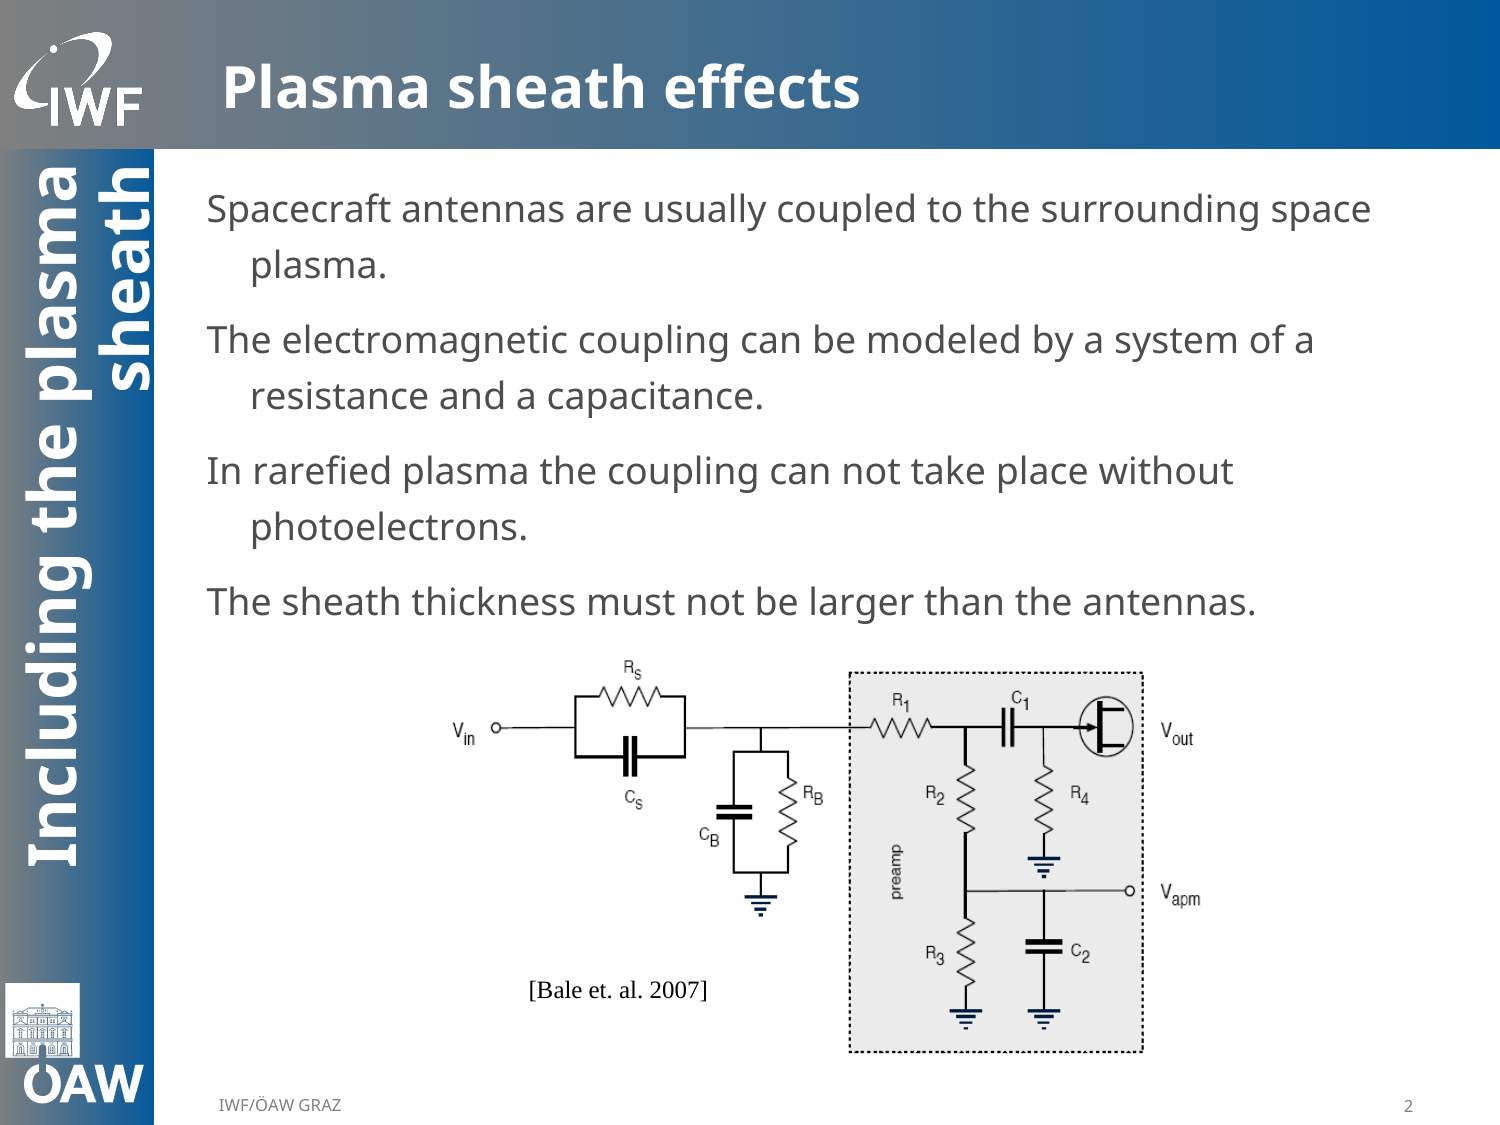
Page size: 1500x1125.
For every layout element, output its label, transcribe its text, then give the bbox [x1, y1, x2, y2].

title Plasma sheath effects [206, 36, 1459, 144]
picture [429, 639, 1223, 1069]
picture [8, 32, 154, 132]
text_box Including the plasma sheath [29, 148, 154, 959]
list Spacecraft antennas are usually coupled to the surrounding space plasma. The electromagnetic coupling can be modeled by a system of a resistance and a capacitance. In rarefied plasma the coupling can not take place without photoelectrons. The sheath thickness must not be larger than the antennas. [206, 177, 1447, 1075]
text_box [Bale et. al. 2007] [513, 968, 751, 1012]
picture [5, 983, 154, 1105]
